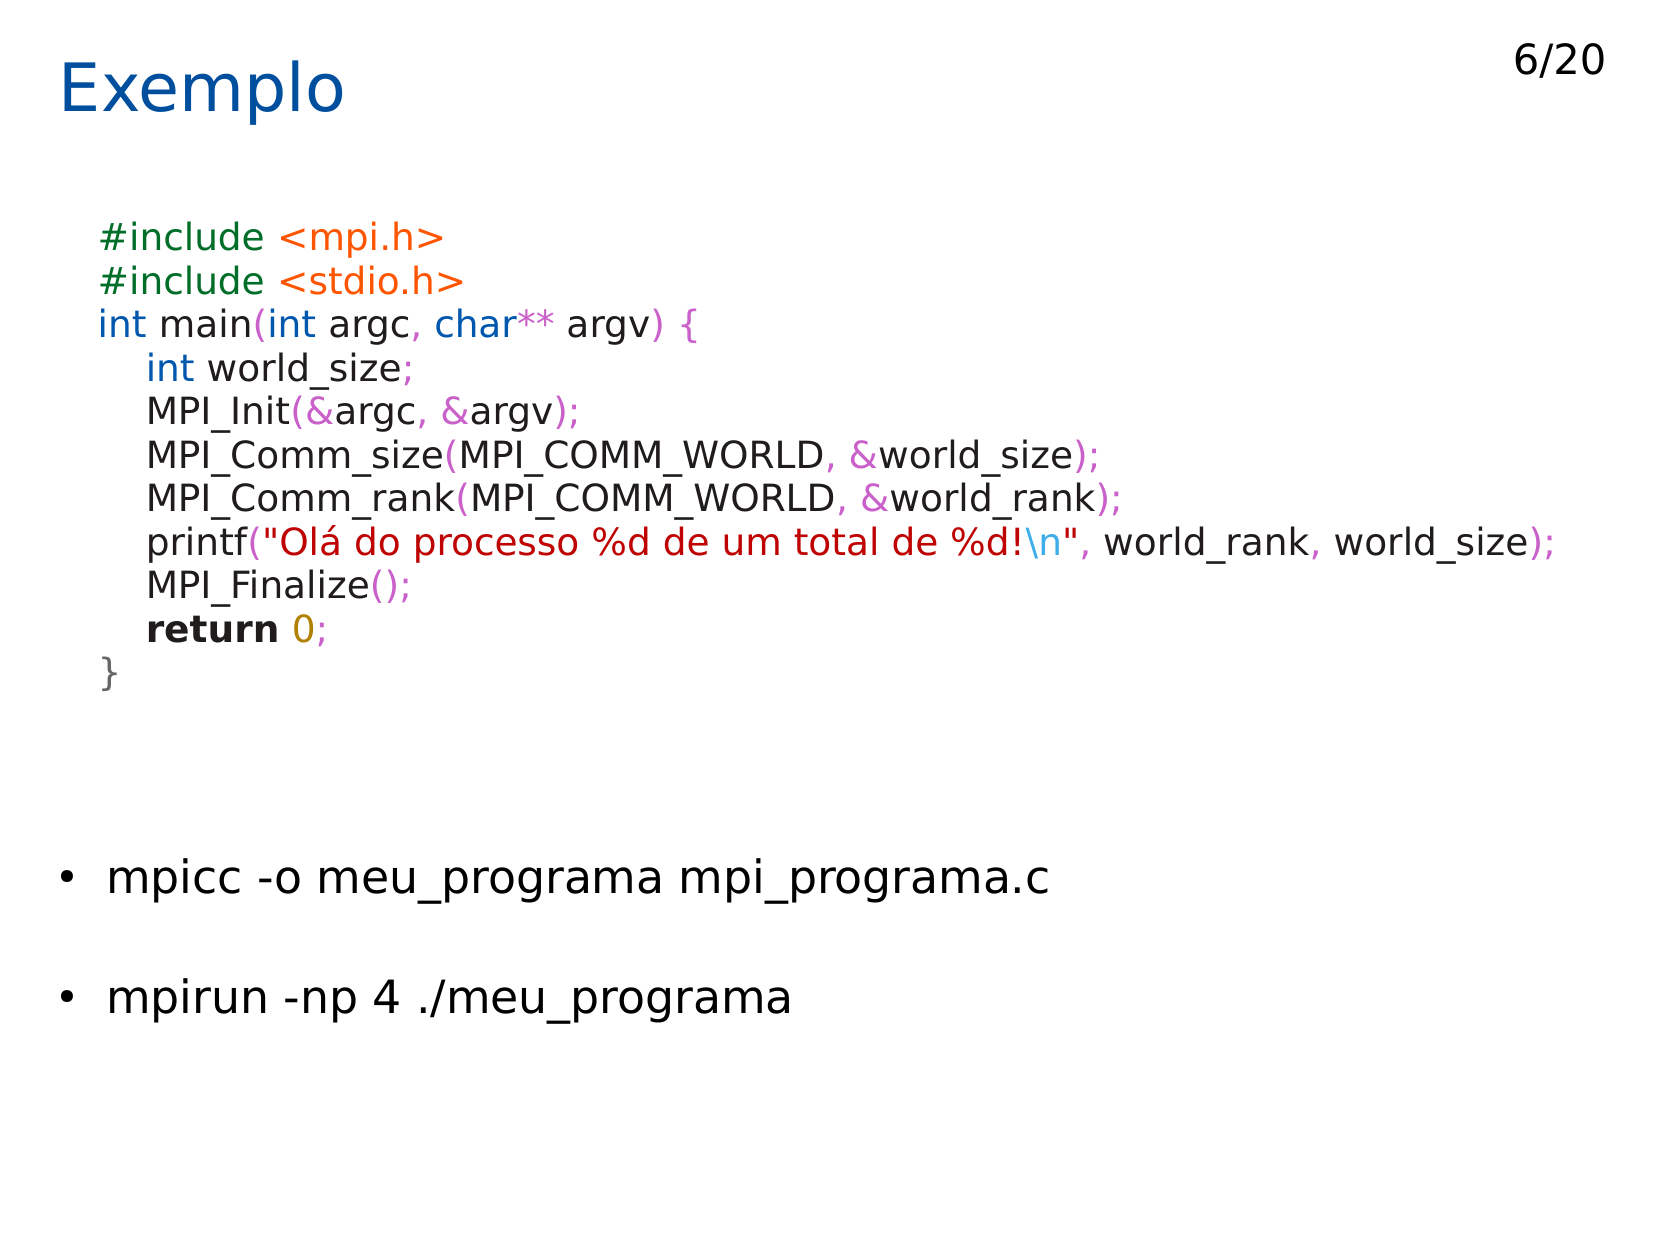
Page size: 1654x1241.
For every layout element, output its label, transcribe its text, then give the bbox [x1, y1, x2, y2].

list mpicc -o meu_programa mpi_programa.c mpirun -np 4 ./meu_programa [59, 842, 1595, 1211]
title Exemplo [59, 29, 1506, 148]
text_box #include <mpi.h> #include <stdio.h> int main(int argc, char** argv) { int world_size; MPI_Init(&argc, &argv); MPI_Comm_size(MPI_COMM_WORLD, &world_size); MPI_Comm_rank(MPI_COMM_WORLD, &world_rank); printf("Olá do processo %d de um total de %d!\n", world_rank, world_size); MPI_Finalize(); return 0; } [83, 208, 1591, 746]
